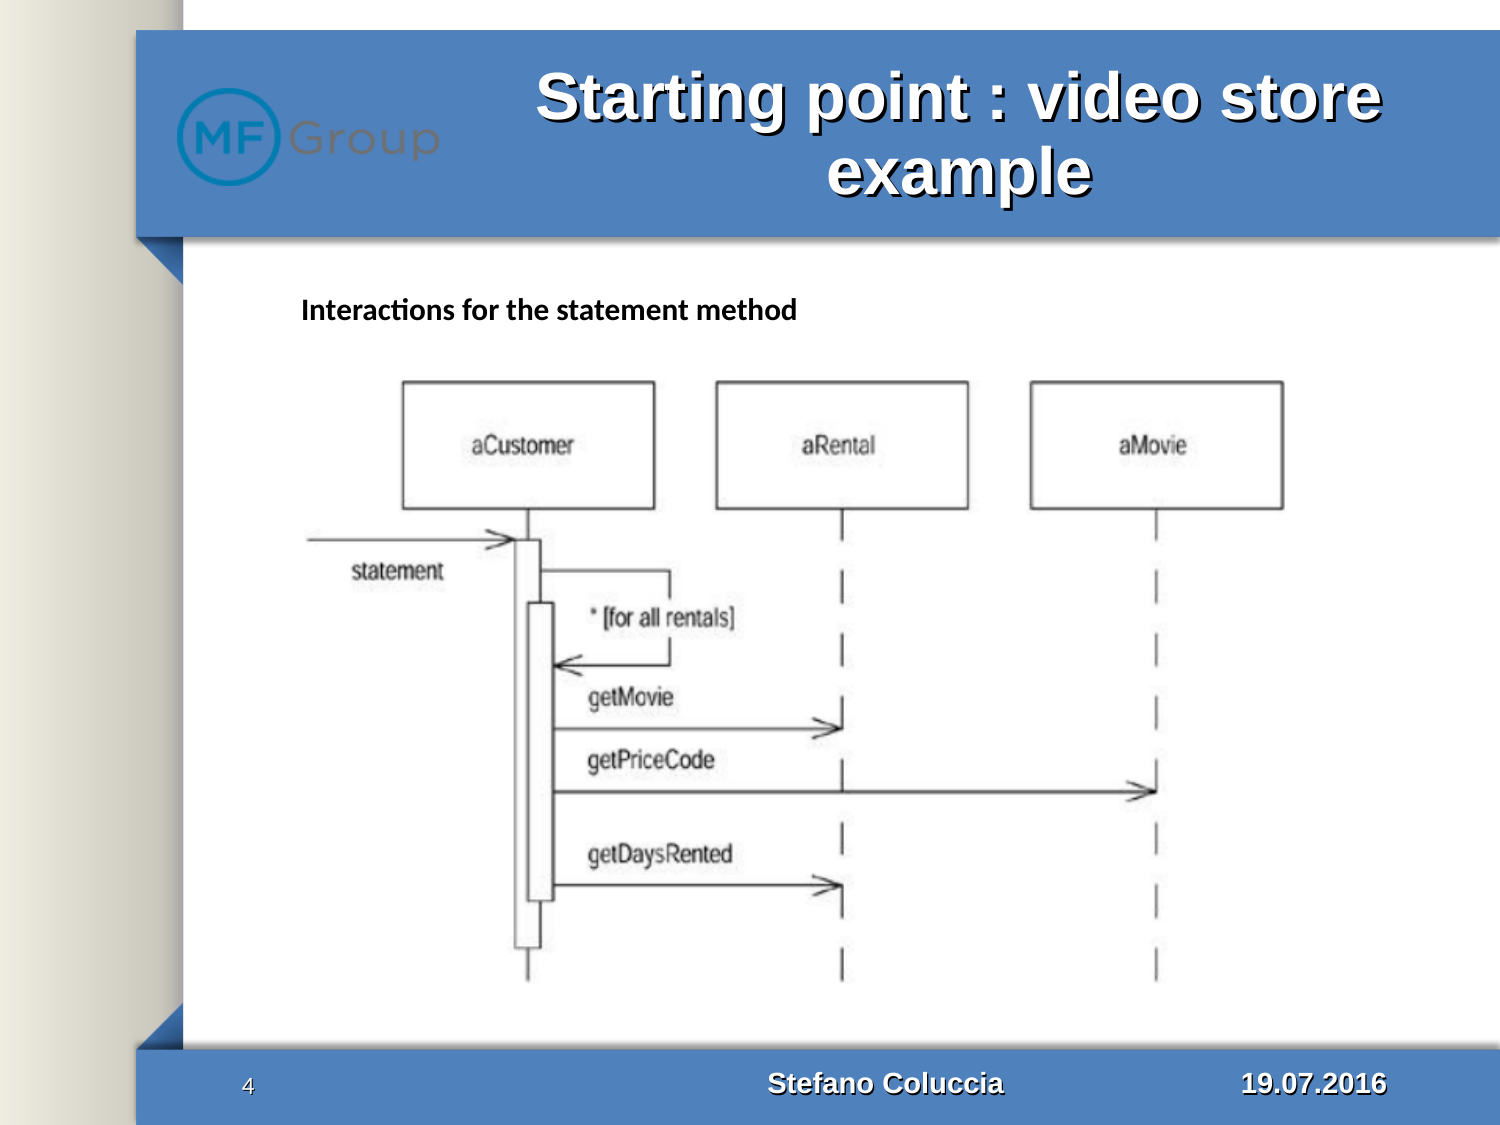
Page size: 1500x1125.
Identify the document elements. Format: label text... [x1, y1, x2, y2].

title 19.07.2016 [1151, 1062, 1477, 1105]
title Stefano Coluccia [738, 1062, 1034, 1105]
list Interactions for the statement method [230, 265, 1447, 1009]
title Starting point : video store example [472, 38, 1447, 230]
picture [0, 0, 1500, 1125]
